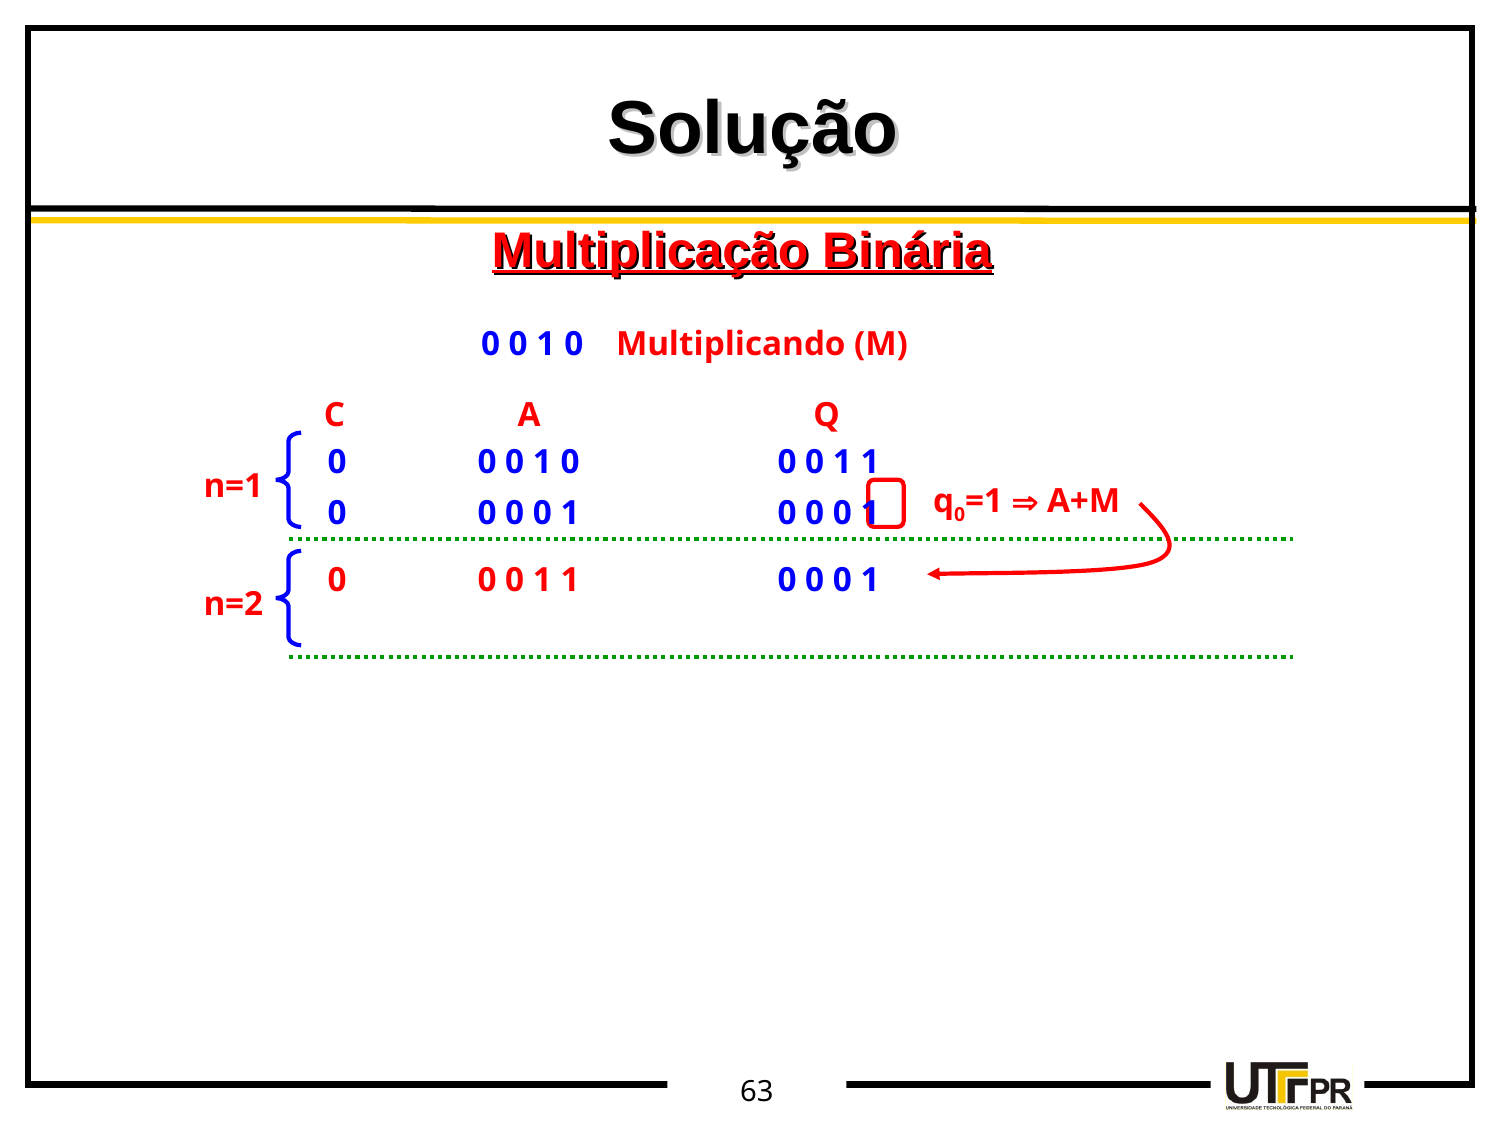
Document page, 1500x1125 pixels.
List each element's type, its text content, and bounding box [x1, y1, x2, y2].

text_box A [502, 385, 556, 432]
text_box 0 0 0 0 1 0 0 0 1 [312, 483, 895, 539]
text_box 0 0 1 0 [466, 314, 599, 370]
picture [1225, 1062, 1353, 1110]
title Solução [29, 85, 1477, 180]
text_box Q [820, 406, 832, 422]
text_box n=2 [188, 574, 279, 630]
text_box q0=1  A+M [918, 471, 1136, 533]
text_box C [309, 385, 361, 441]
text_box 0 0 0 1 1 0 0 0 1 [312, 550, 895, 607]
text_box n=1 [188, 456, 279, 512]
list Multiplicação Binária [64, 220, 1419, 990]
text_box Q [798, 385, 855, 432]
text_box Multiplicando (M) [601, 314, 924, 370]
text_box 0 0 0 1 0 0 0 1 1 [312, 432, 895, 483]
